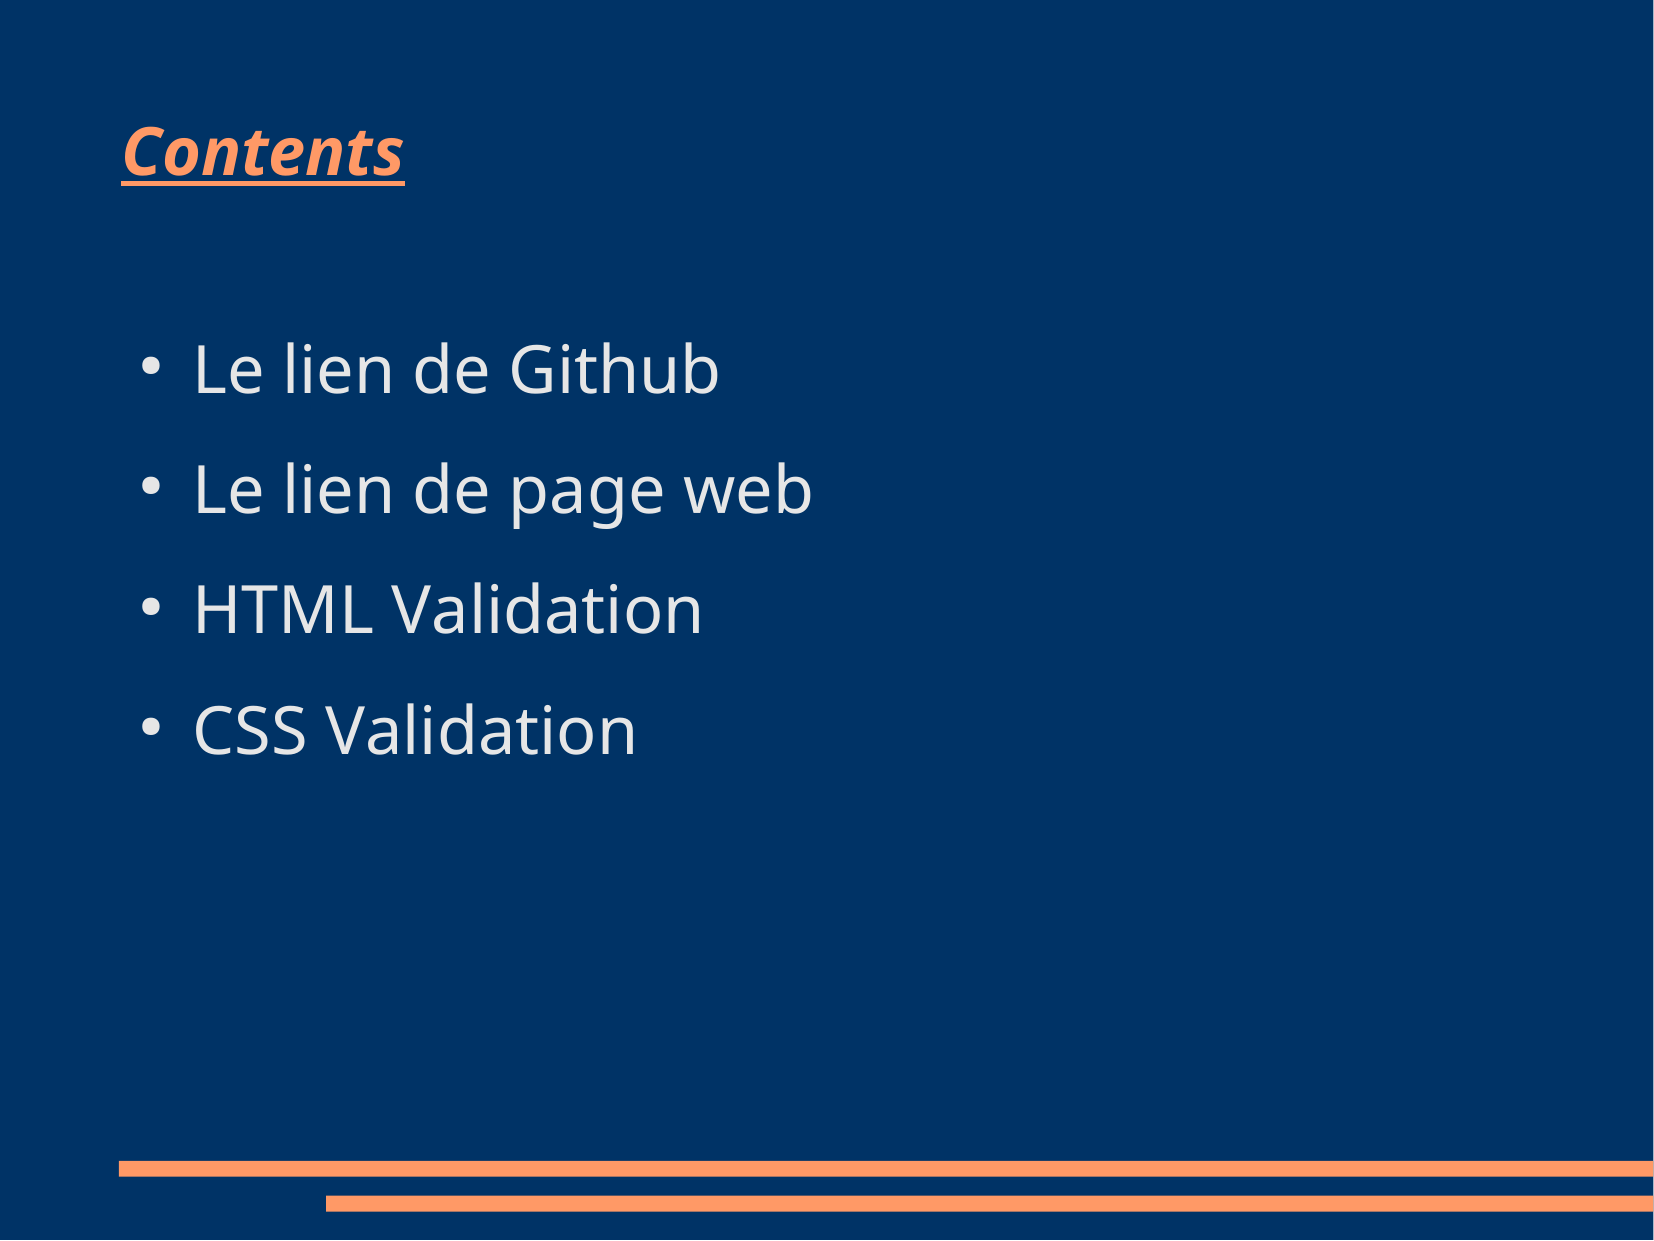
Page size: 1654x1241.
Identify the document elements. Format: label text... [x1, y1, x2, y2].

list Le lien de Github Le lien de page web HTML Validation CSS Validation [121, 322, 1561, 1132]
title Contents [121, 46, 1534, 254]
